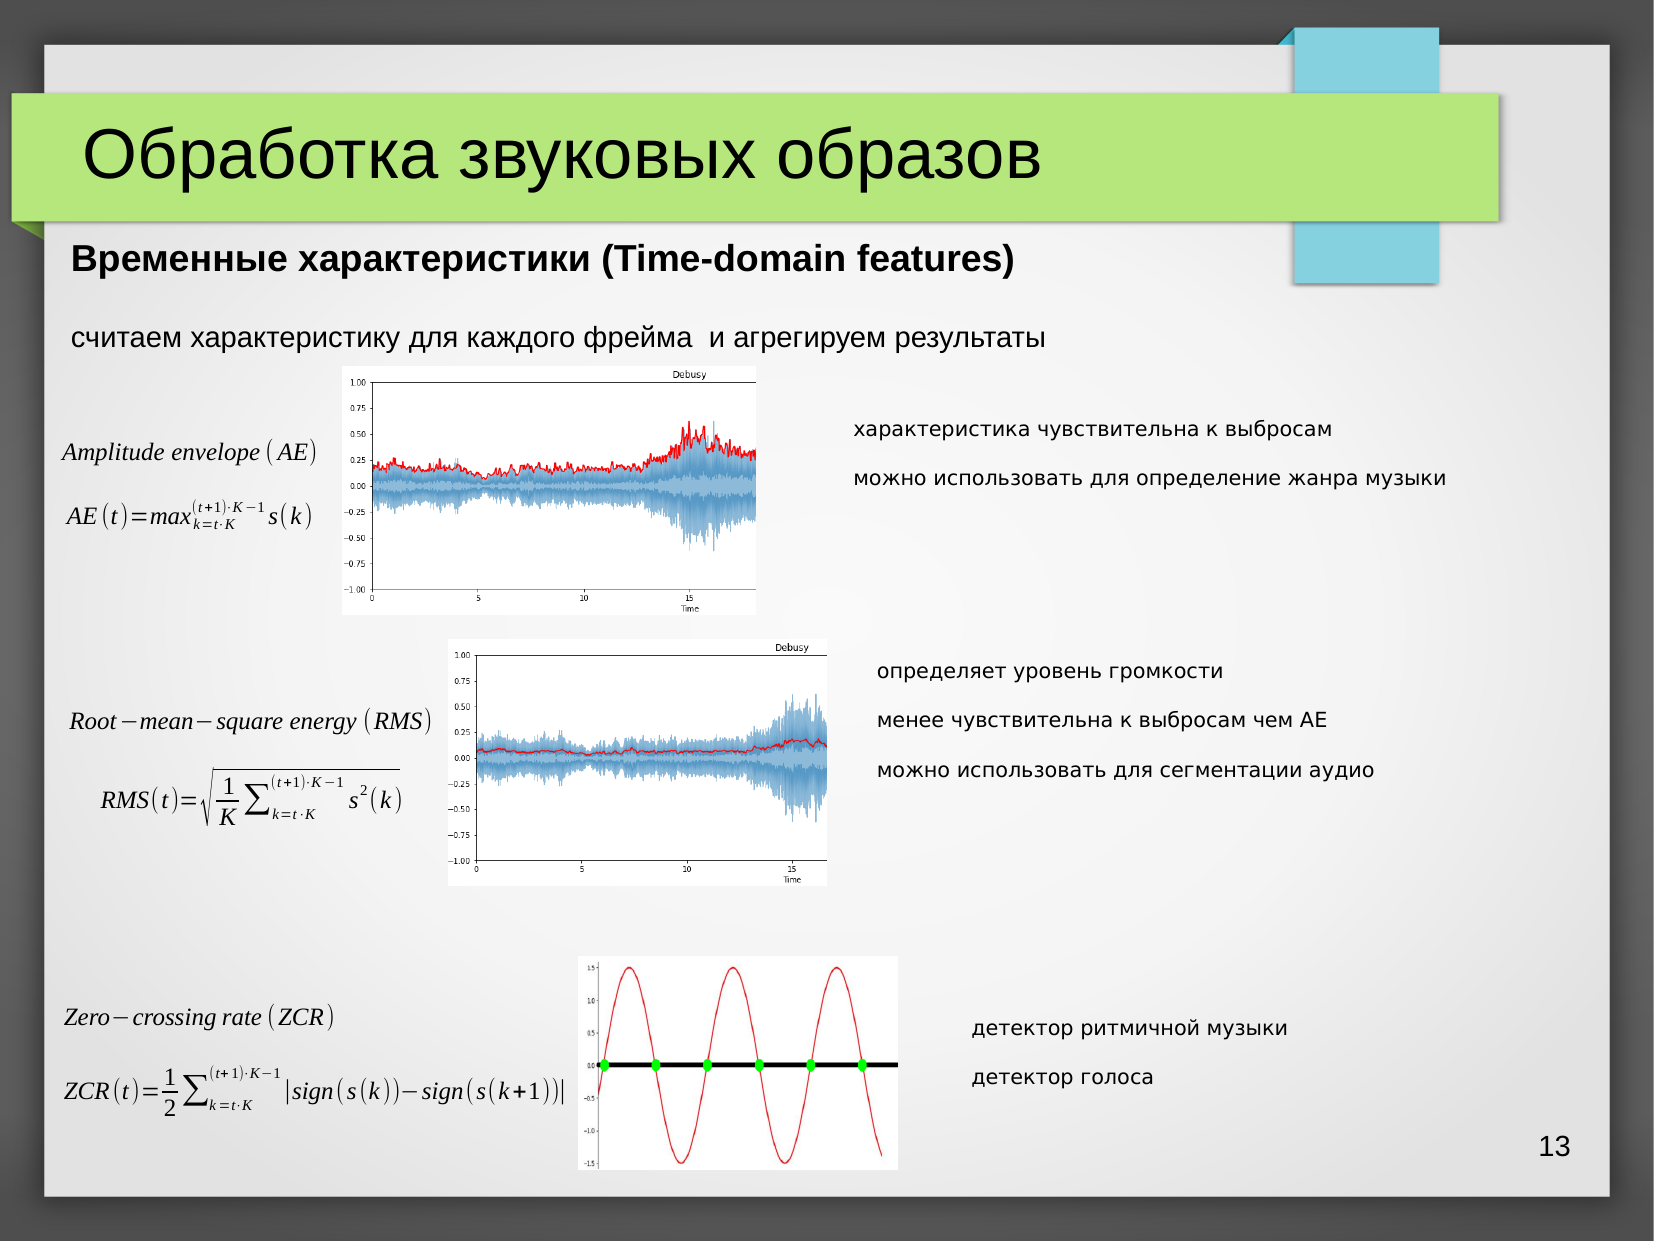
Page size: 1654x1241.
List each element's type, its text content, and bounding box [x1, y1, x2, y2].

chart [67, 706, 433, 832]
text_box детектор ритмичной музыки детектор голоса [956, 1008, 1418, 1146]
title Обработка звуковых образов [82, 114, 1406, 194]
text_box определяет уровень громкости менее чувствительна к выбросам чем AE можно использовать для сегментации аудио [862, 652, 1418, 792]
text_box характеристика чувствительна к выбросам можно использовать для определение жанра музыки [838, 409, 1554, 498]
chart [59, 437, 319, 533]
chart [62, 1002, 567, 1123]
picture [0, 0, 1654, 1241]
text_box Временные характеристики (Time-domain features) считаем характеристику для каждого фрейма и агрегируем результаты [70, 237, 1075, 355]
